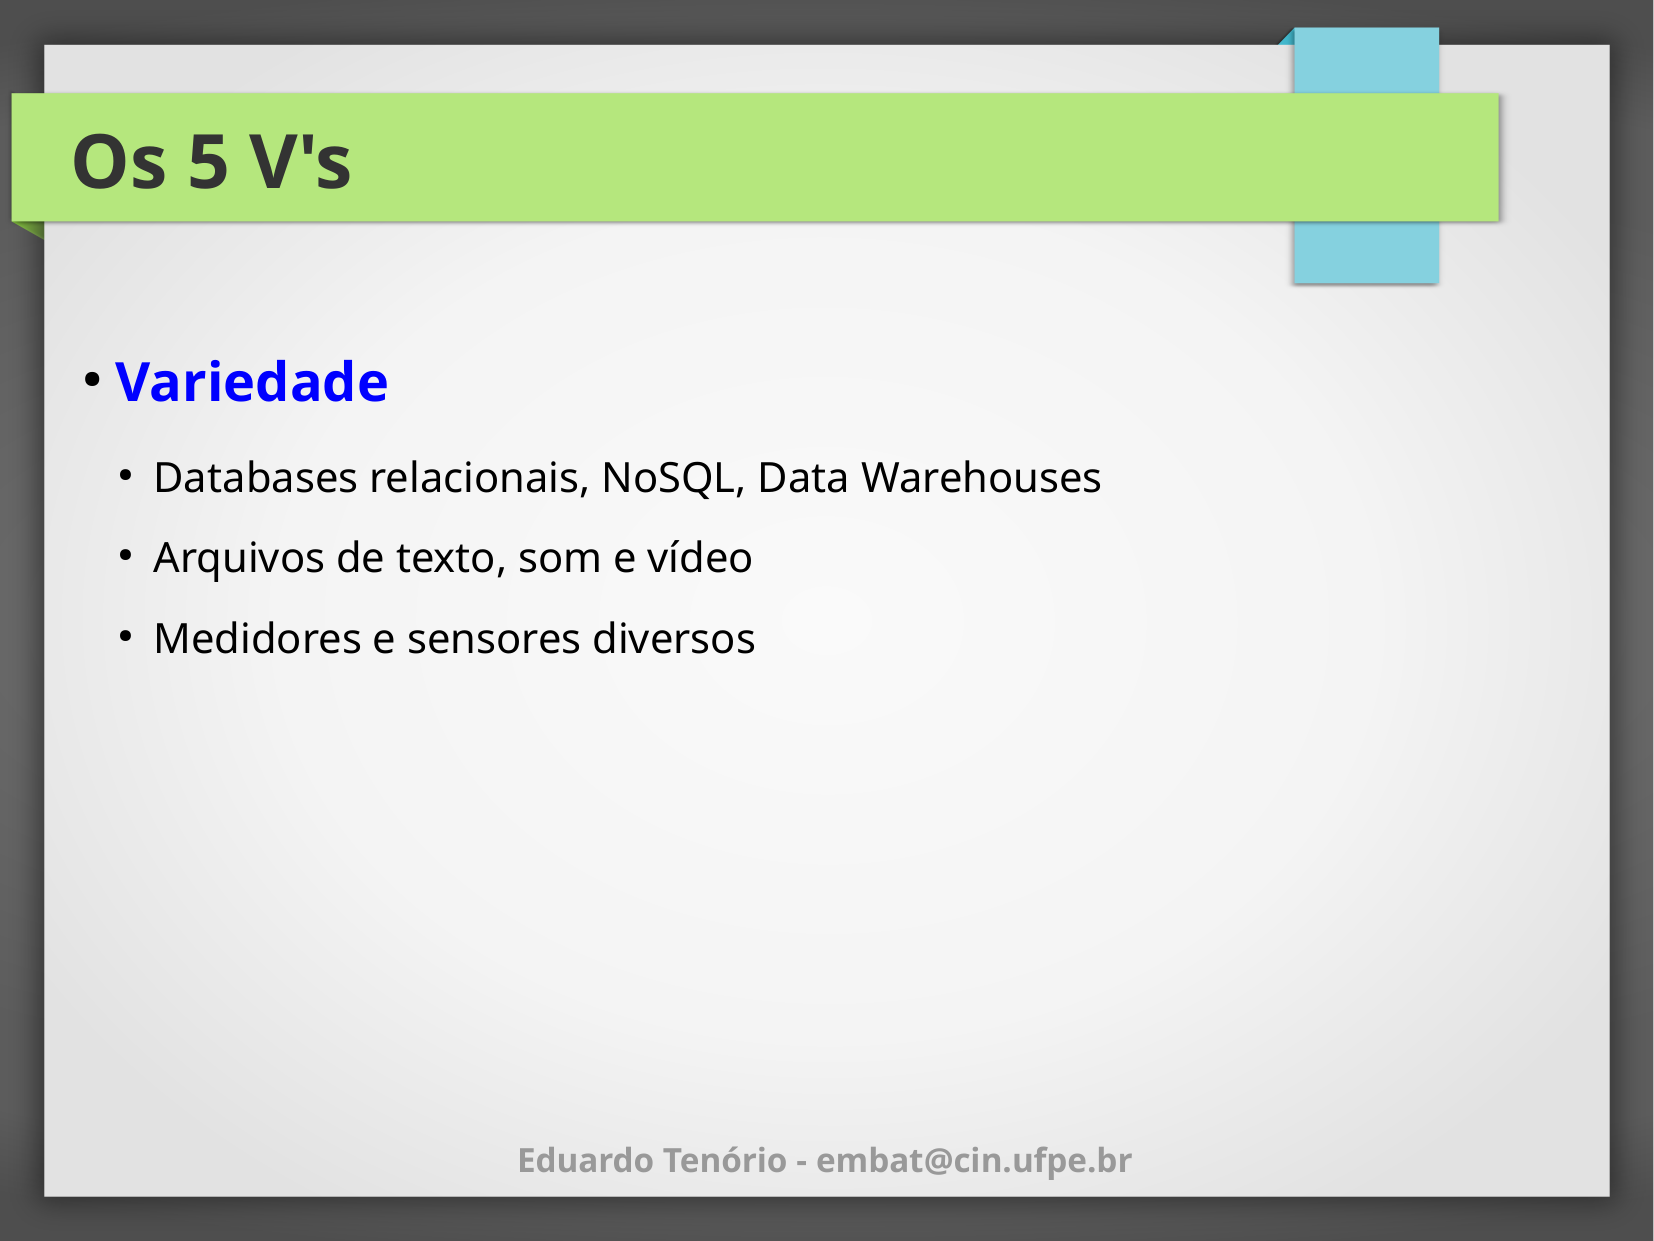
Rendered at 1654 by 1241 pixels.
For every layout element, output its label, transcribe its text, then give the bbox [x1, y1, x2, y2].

list Variedade Databases relacionais, NoSQL, Data Warehouses Arquivos de texto, som e vídeo Medidores e sensores diversos [82, 343, 1538, 1063]
picture [0, 0, 1654, 1241]
text_box Eduardo Tenório - embat@cin.ufpe.br [45, 1130, 1606, 1201]
title Os 5 V's [70, 97, 1229, 221]
